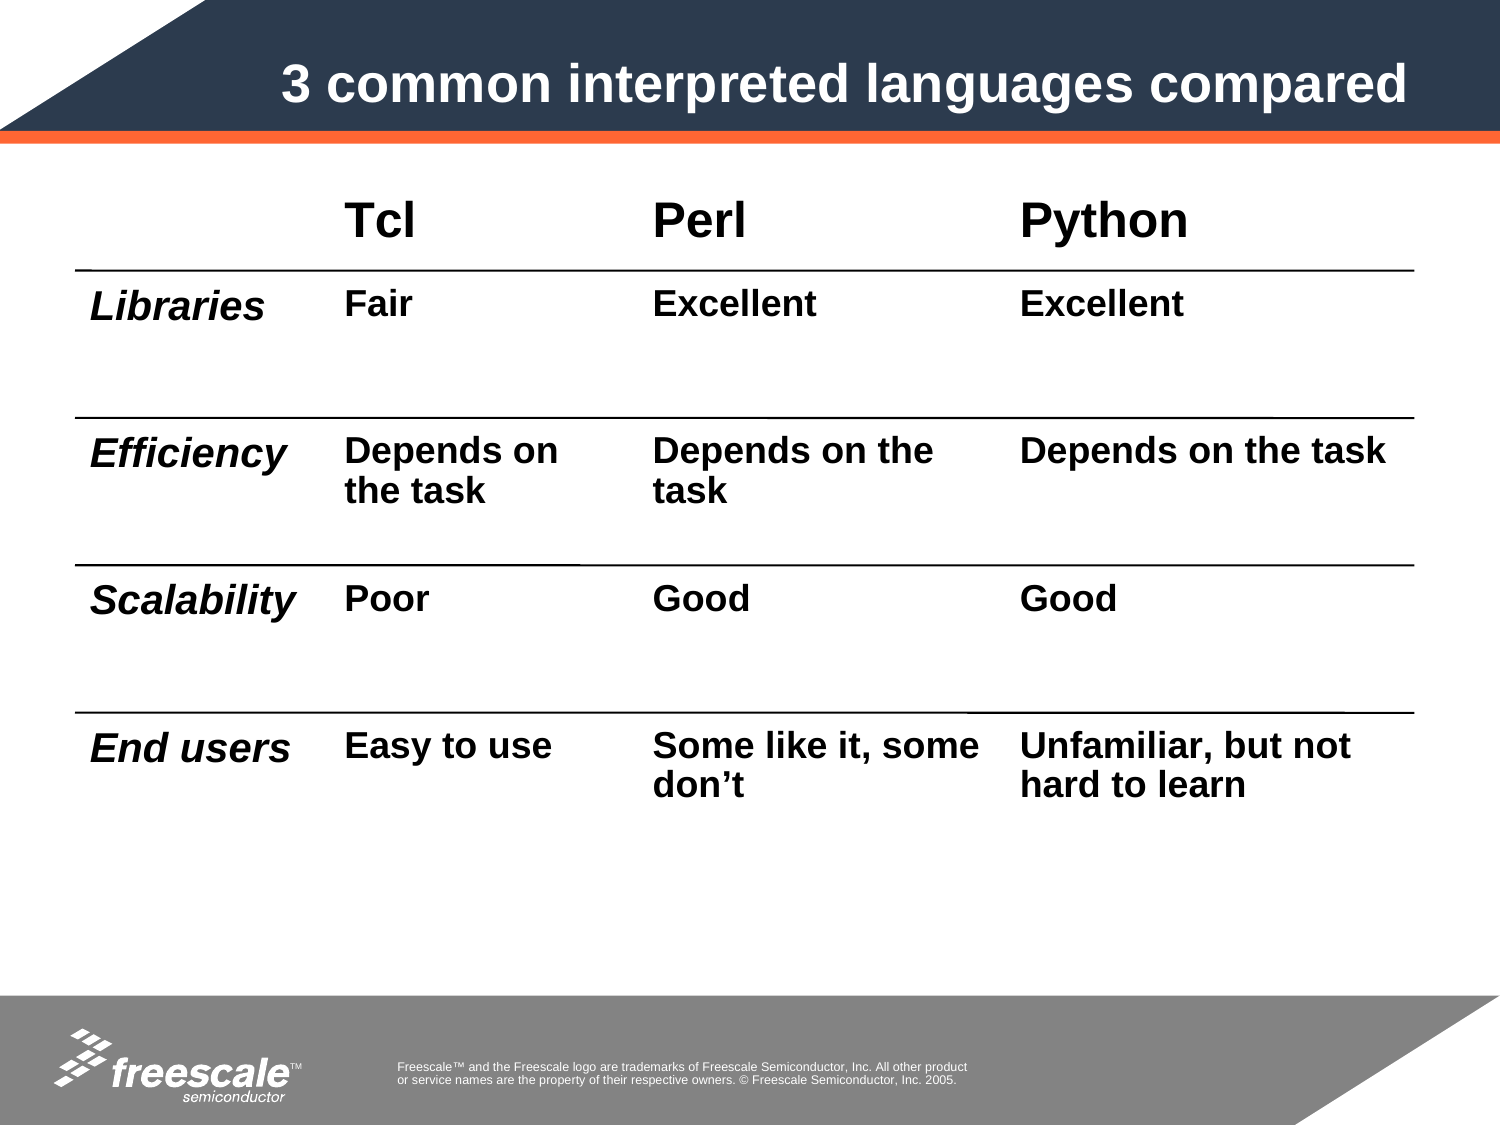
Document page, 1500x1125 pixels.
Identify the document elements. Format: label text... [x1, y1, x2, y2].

text_box Depends on the task [329, 419, 638, 527]
text_box Depends on the task [1005, 420, 1414, 488]
text_box Some like it, some don’t [637, 714, 1005, 821]
text_box Fair [329, 272, 638, 340]
text_box Efficiency [75, 419, 329, 492]
text_box Excellent [1005, 272, 1414, 340]
text_box Poor [329, 567, 638, 635]
title 3 common interpreted languages compared [75, 0, 1426, 197]
text_box Scalability [75, 567, 329, 639]
text_box Python [1005, 180, 1414, 263]
text_box Tcl [329, 180, 638, 263]
text_box Perl [638, 180, 1005, 263]
text_box Good [1005, 567, 1414, 635]
text_box Libraries [75, 272, 329, 344]
text_box Depends on the task [638, 419, 1005, 527]
text_box Easy to use [329, 714, 638, 782]
text_box Excellent [638, 272, 1005, 340]
text_box End users [75, 714, 329, 786]
text_box Unfamiliar, but not hard to learn [1005, 714, 1414, 821]
text_box Good [638, 567, 1005, 635]
